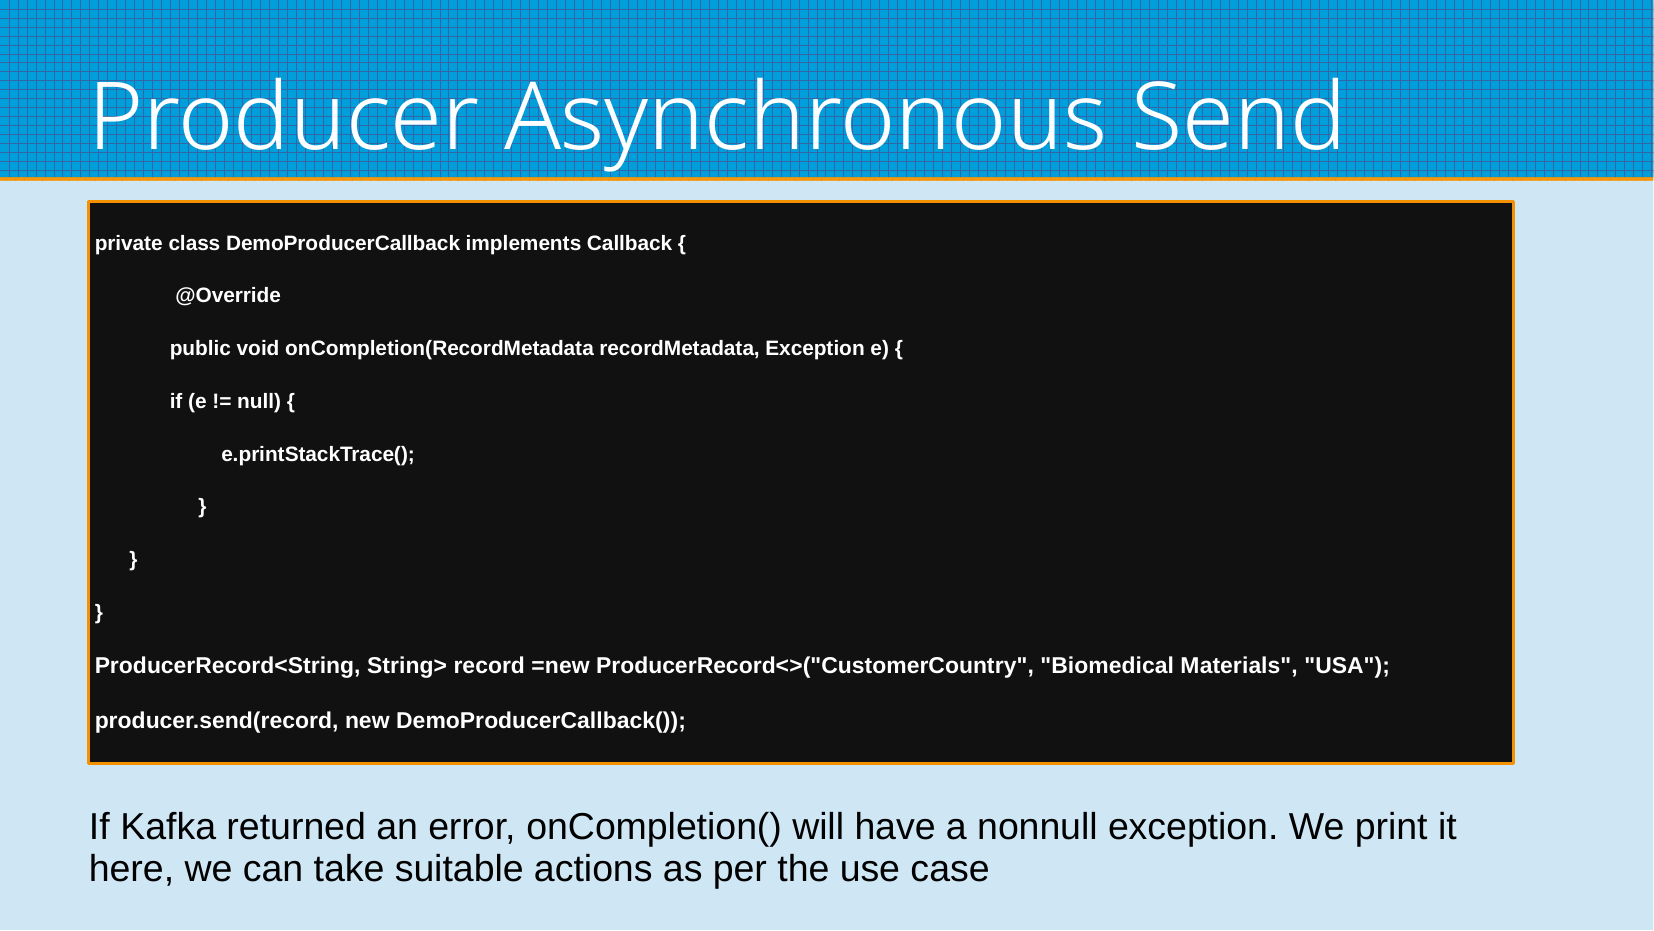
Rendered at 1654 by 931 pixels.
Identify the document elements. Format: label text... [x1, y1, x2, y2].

title Producer Asynchronous Send [88, 14, 1565, 178]
text_box private class DemoProducerCallback implements Callback { @Override public void onCompletion(RecordMetadata recordMetadata, Exception e) { if (e != null) { e.printStackTrace(); } } } ProducerRecord<String, String> record =new ProducerRecord<>("CustomerCountry", "Biomedical Materials", "USA"); producer.send(record, new DemoProducerCallback()); [88, 201, 1514, 764]
text_box If Kafka returned an error, onCompletion() will have a nonnull exception. We print it here, we can take suitable actions as per the use case [82, 781, 1471, 914]
